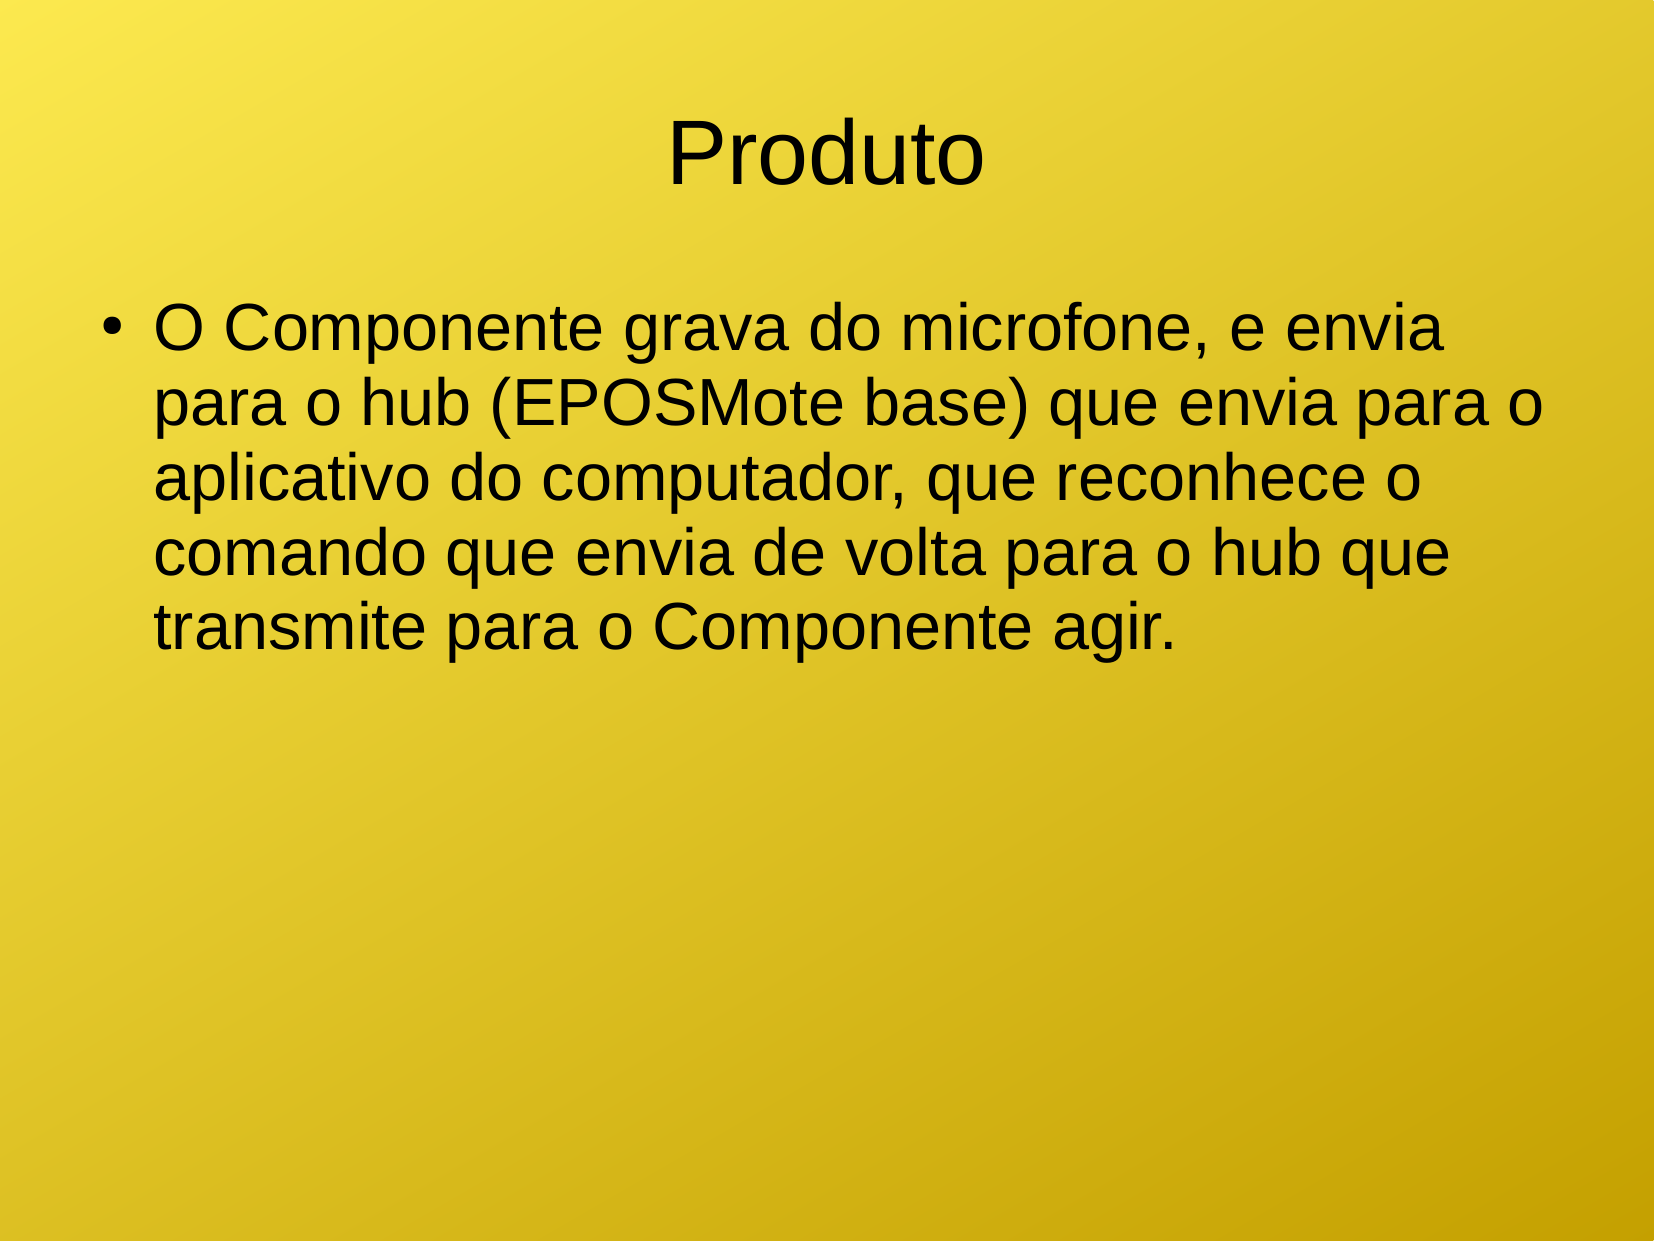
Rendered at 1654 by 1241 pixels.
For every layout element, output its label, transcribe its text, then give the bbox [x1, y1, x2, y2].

title Produto [82, 49, 1571, 257]
list O Componente grava do microfone, e envia para o hub (EPOSMote base) que envia para o aplicativo do computador, que reconhece o comando que envia de volta para o hub que transmite para o Componente agir. [82, 290, 1571, 1010]
